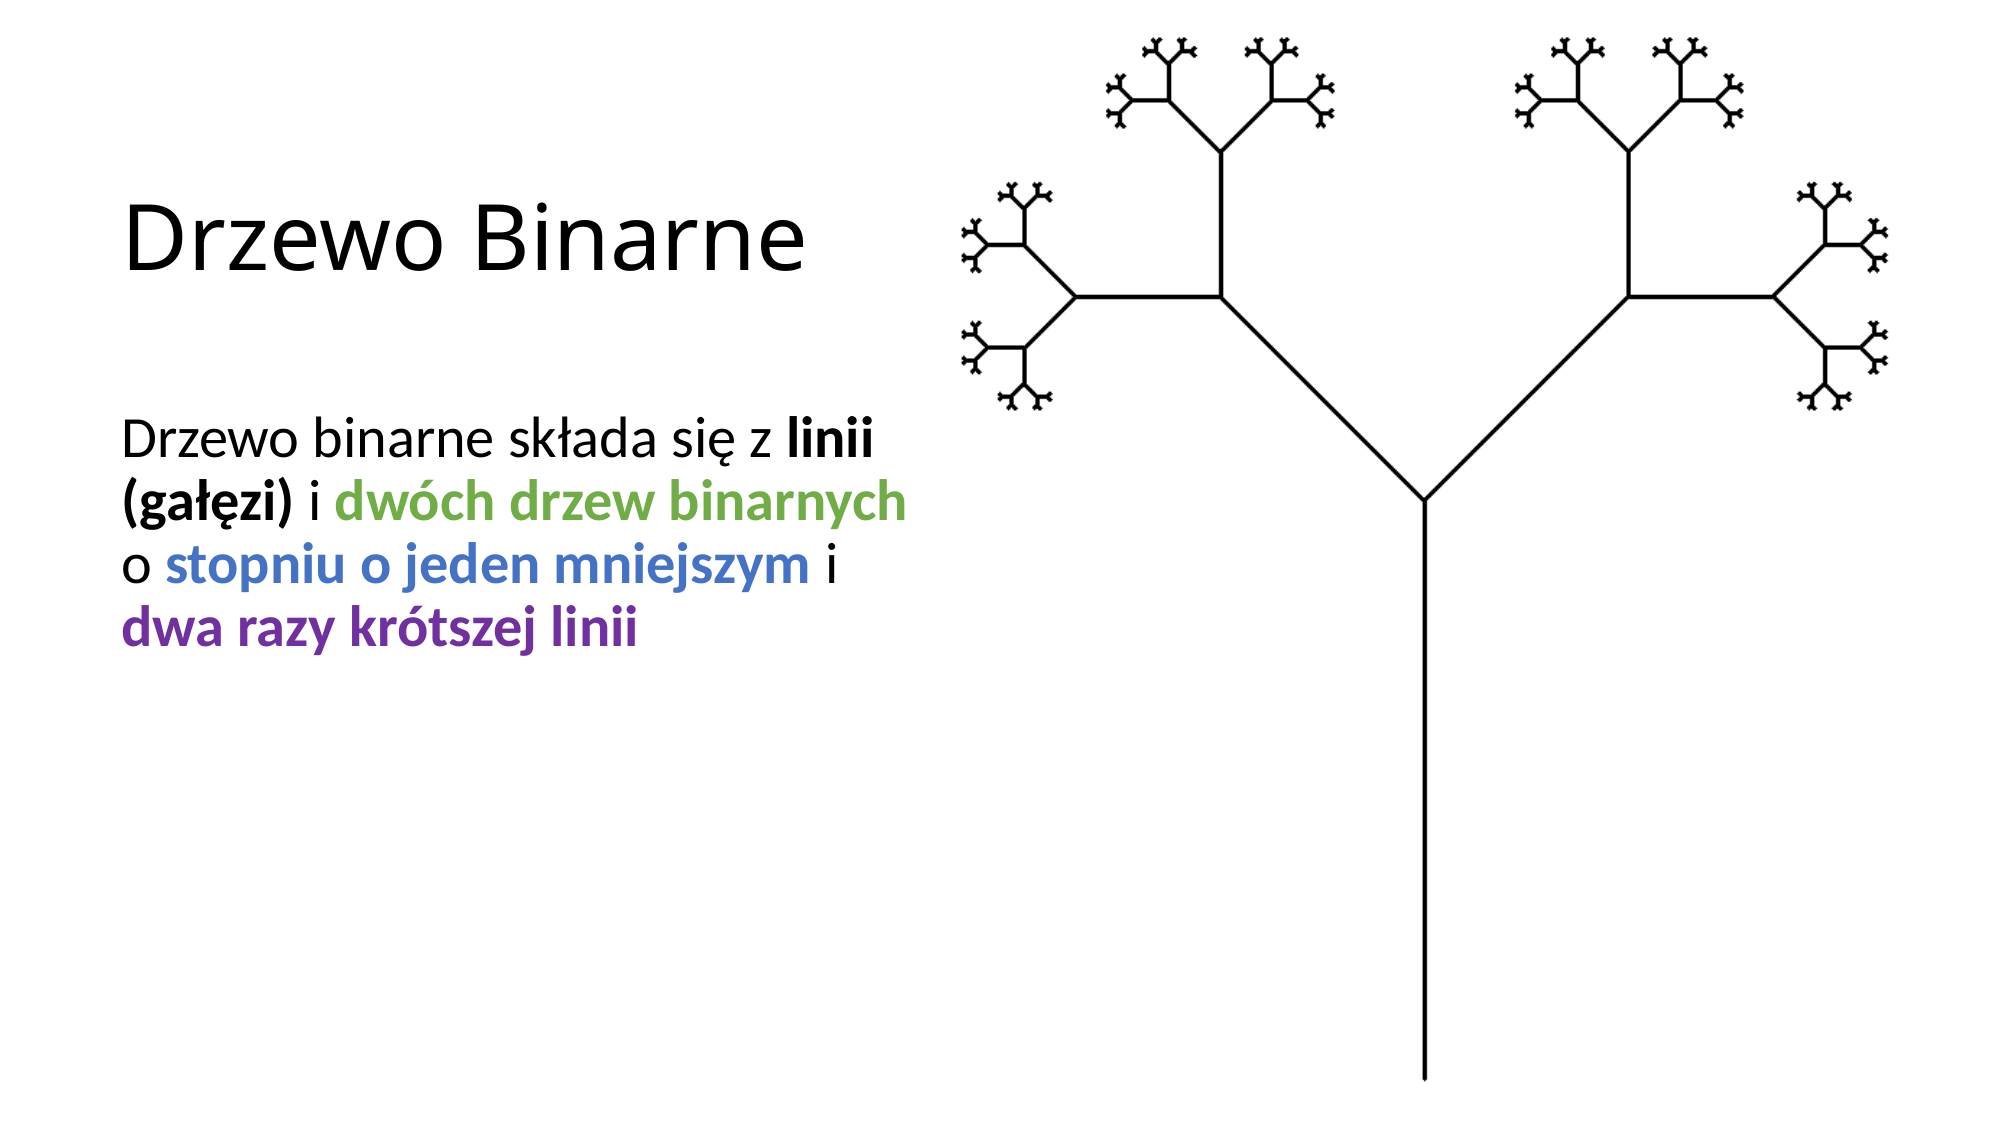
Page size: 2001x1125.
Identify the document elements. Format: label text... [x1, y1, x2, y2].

title Drzewo Binarne [106, 103, 948, 379]
picture [959, 29, 1894, 1096]
list Drzewo binarne składa się z linii (gałęzi) i dwóch drzew binarnych o stopniu o jeden mniejszym i dwa razy krótszej linii [106, 399, 948, 1021]
